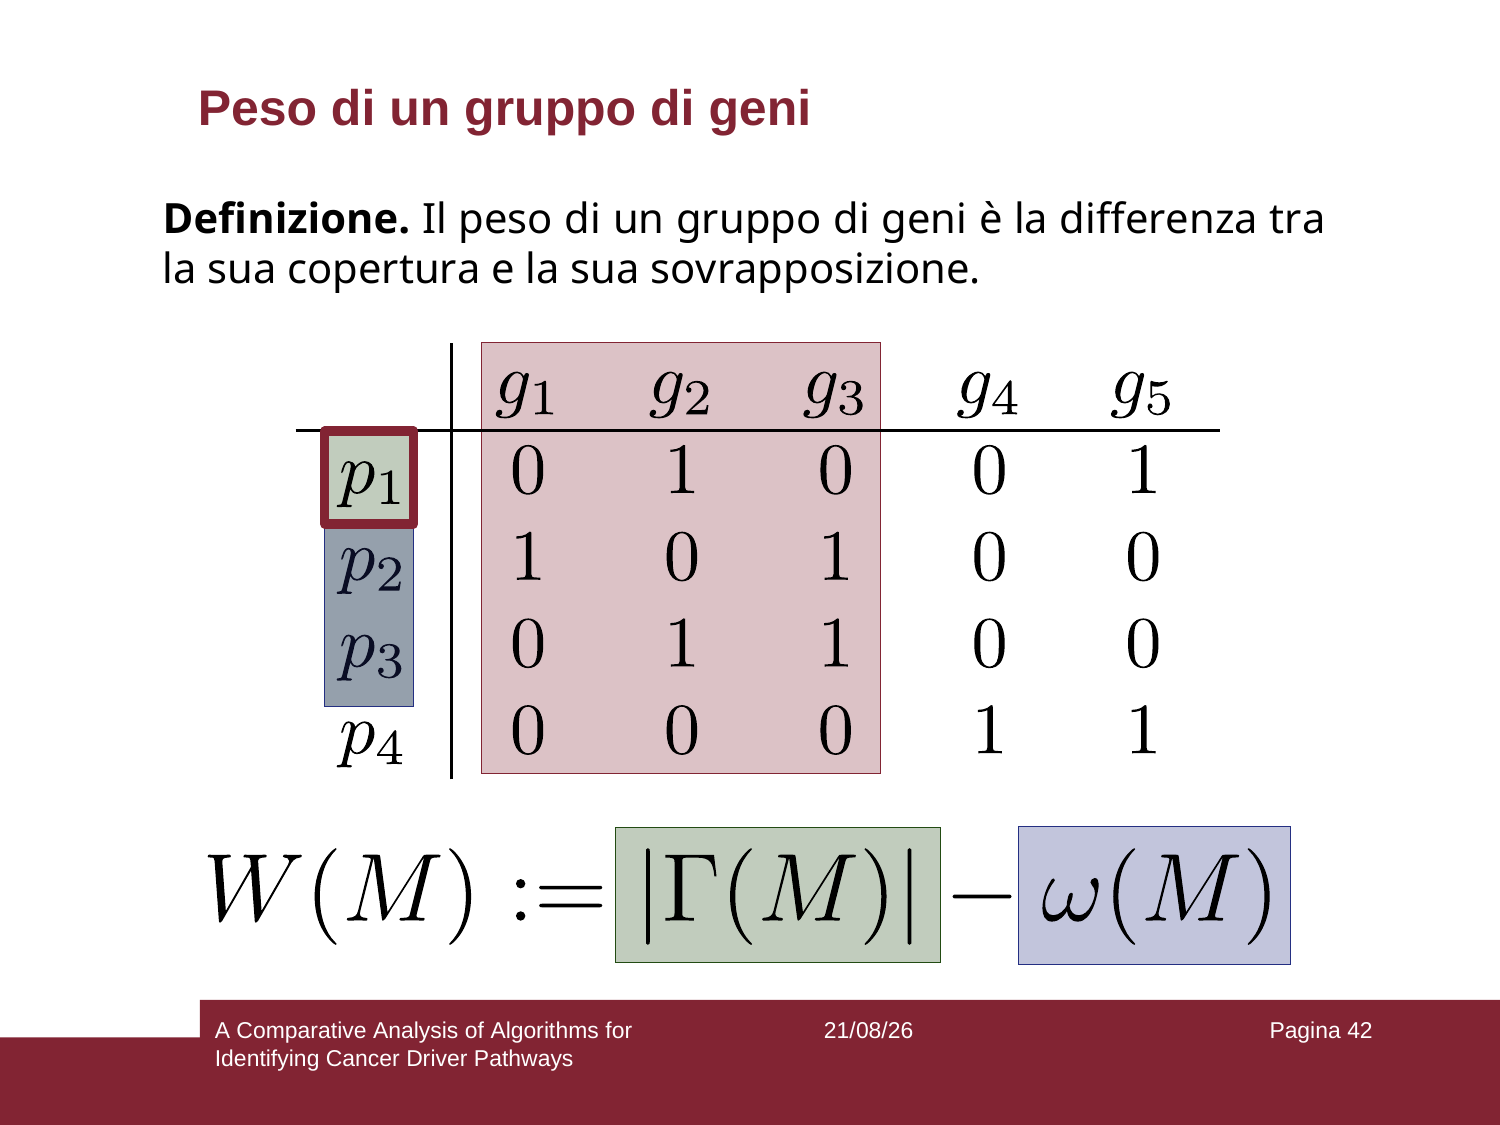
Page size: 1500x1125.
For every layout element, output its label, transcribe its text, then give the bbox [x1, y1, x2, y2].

text_box [615, 827, 941, 848]
title Peso di un gruppo di geni [183, 67, 1400, 150]
text_box [324, 529, 414, 707]
text_box [1018, 826, 1291, 965]
text_box A Comparative Analysis of Algorithms for Identifying Cancer Driver Pathways [199, 1008, 676, 1084]
text_box [615, 945, 941, 963]
text_box Definizione. Il peso di un gruppo di geni è la differenza tra la sua copertura e la sua sovrapposizione. [147, 184, 1359, 350]
text_box Pagina <number> [1074, 1008, 1388, 1084]
text_box 22/10/24 [712, 1008, 1026, 1084]
picture [207, 848, 1270, 945]
picture [295, 350, 1241, 786]
